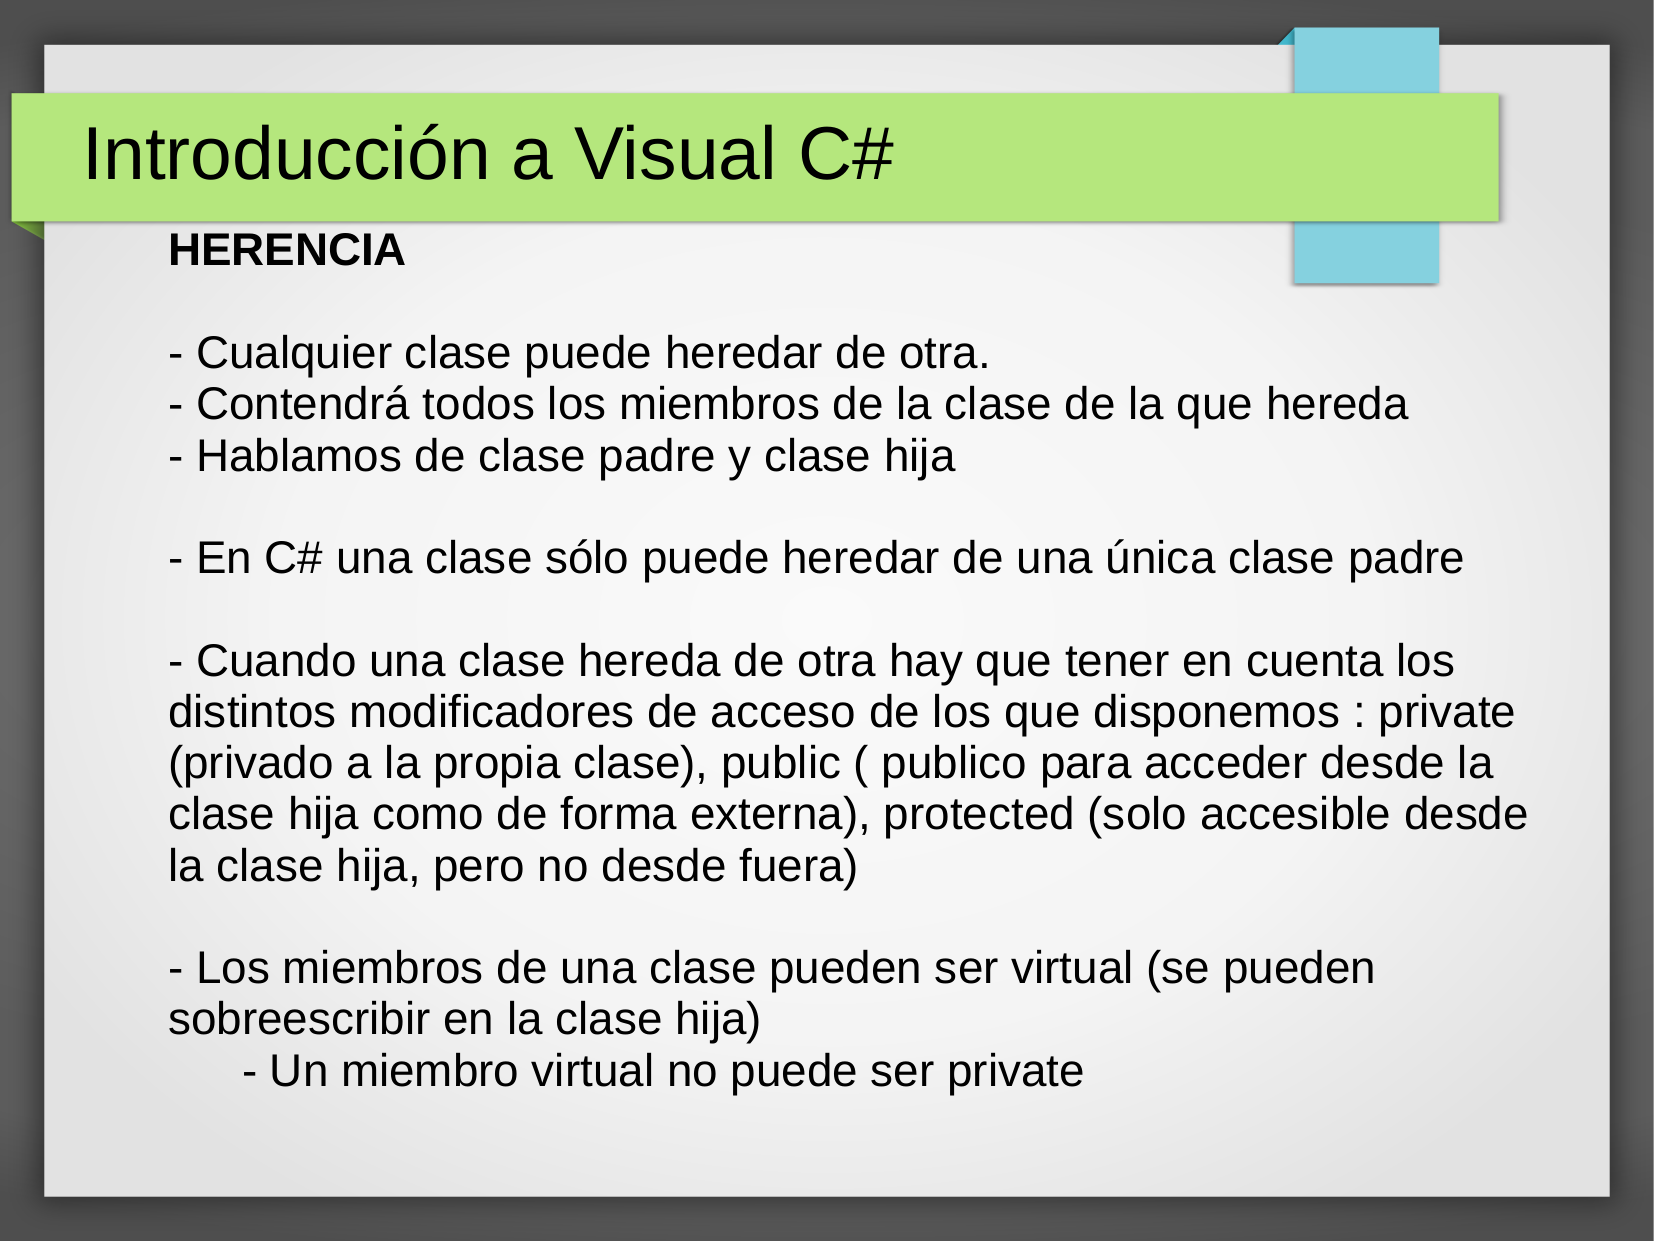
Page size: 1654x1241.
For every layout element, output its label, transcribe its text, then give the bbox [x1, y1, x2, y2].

picture [0, 0, 1654, 1241]
title Introducción a Visual C# [82, 94, 1264, 213]
text_box HERENCIA - Cualquier clase puede heredar de otra. - Contendrá todos los miembros de la clase de la que hereda - Hablamos de clase padre y clase hija - En C# una clase sólo puede heredar de una única clase padre - Cuando una clase hereda de otra hay que tener en cuenta los distintos modificadores de acceso de los que disponemos : private (privado a la propia clase), public ( publico para acceder desde la clase hija como de forma externa), protected (solo accesible desde la clase hija, pero no desde fuera) - Los miembros de una clase pueden ser virtual (se pueden sobreescribir en la clase hija) - Un miembro virtual no puede ser private [94, 224, 1560, 1182]
